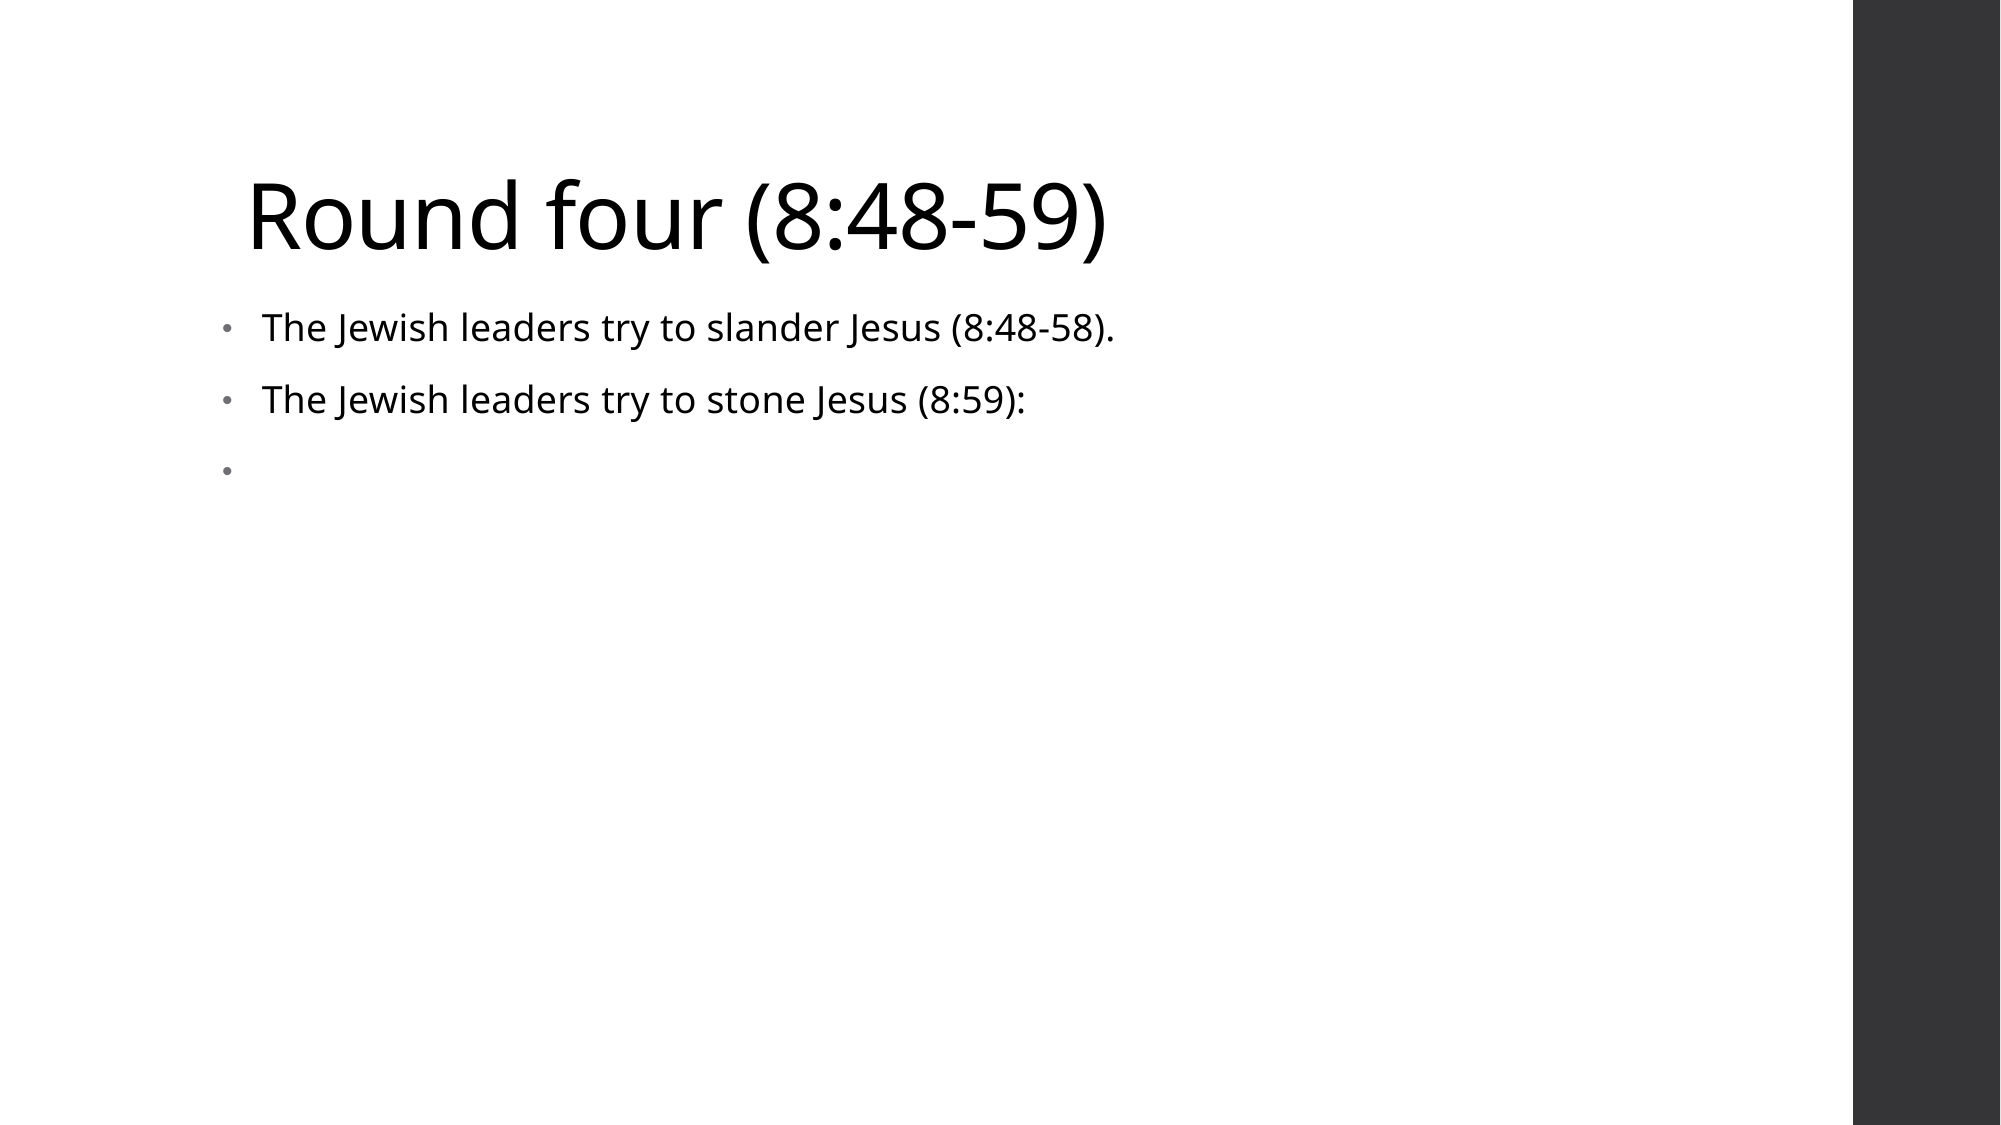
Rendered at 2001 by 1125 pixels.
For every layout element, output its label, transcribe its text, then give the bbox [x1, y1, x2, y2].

list The Jewish leaders try to slander Jesus (8:48-58). The Jewish leaders try to stone Jesus (8:59): [206, 299, 1617, 1014]
title Round four (8:48-59) [206, 60, 1797, 278]
